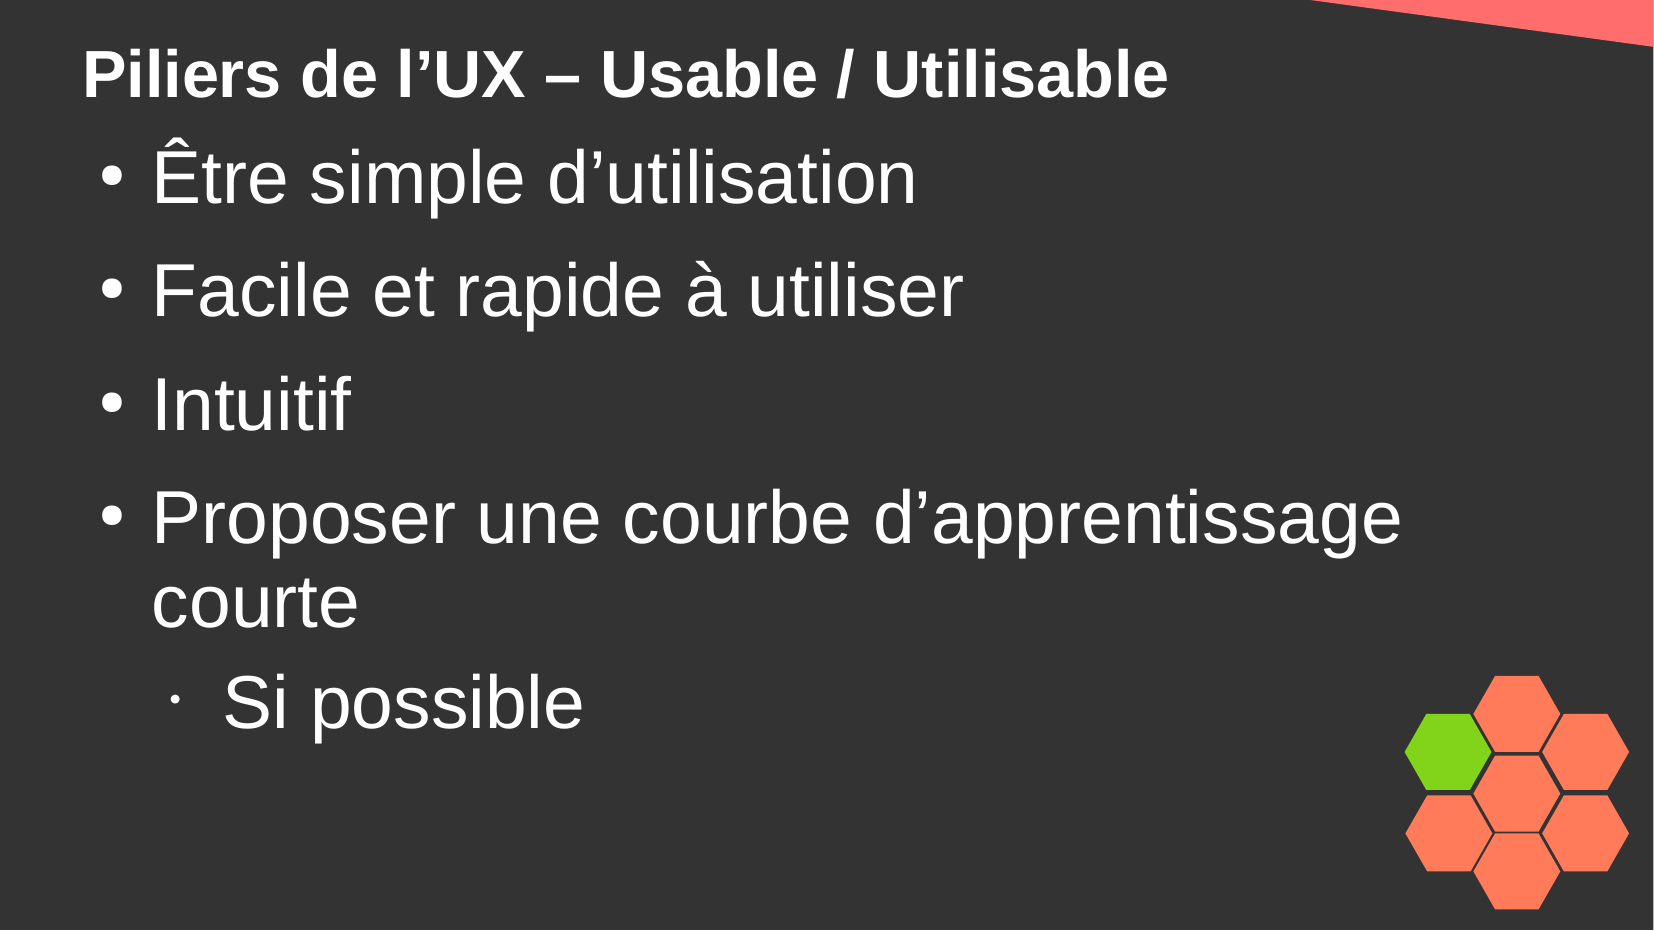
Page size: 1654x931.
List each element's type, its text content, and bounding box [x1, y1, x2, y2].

text_box [1405, 795, 1561, 910]
text_box [1473, 675, 1561, 752]
title Piliers de l’UX – Usable / Utilisable [82, 37, 1571, 114]
text_box [1404, 713, 1492, 790]
text_box [1310, 0, 1654, 47]
text_box [1542, 795, 1630, 872]
text_box [1542, 713, 1630, 790]
text_box [1473, 755, 1561, 832]
list Être simple d’utilisation Facile et rapide à utiliser Intuitif Proposer une courbe d’apprentissage courte Si possible [80, 135, 1620, 827]
